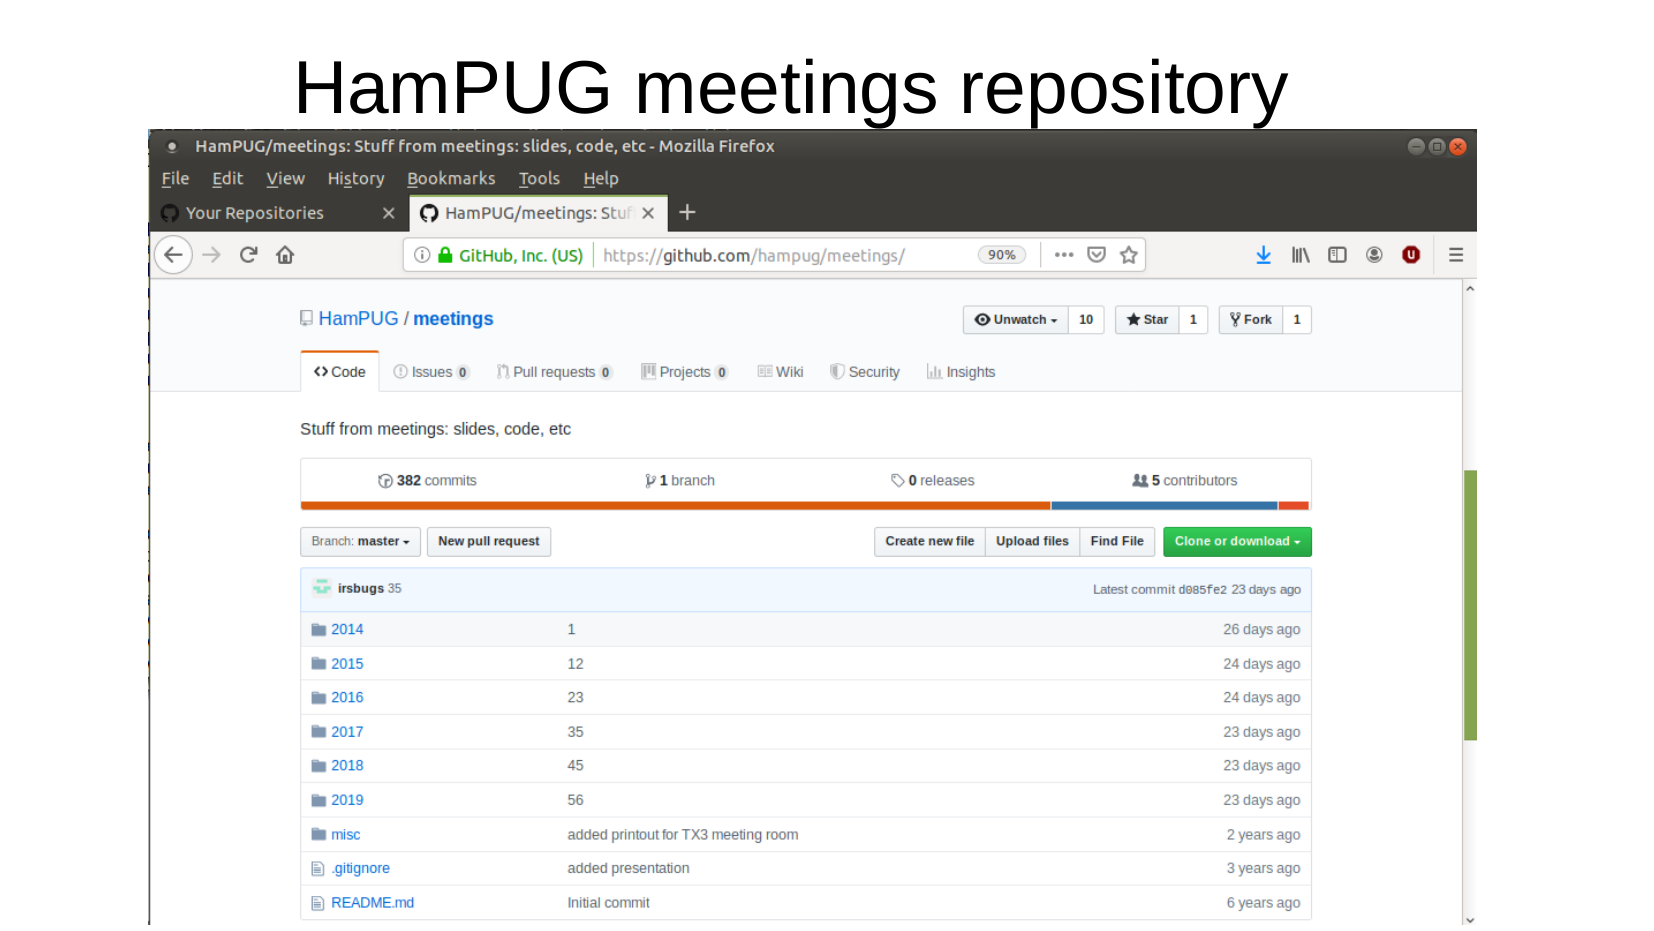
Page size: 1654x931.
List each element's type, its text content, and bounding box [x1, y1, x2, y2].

title HamPUG meetings repository [47, 45, 1536, 130]
picture [148, 129, 1477, 925]
